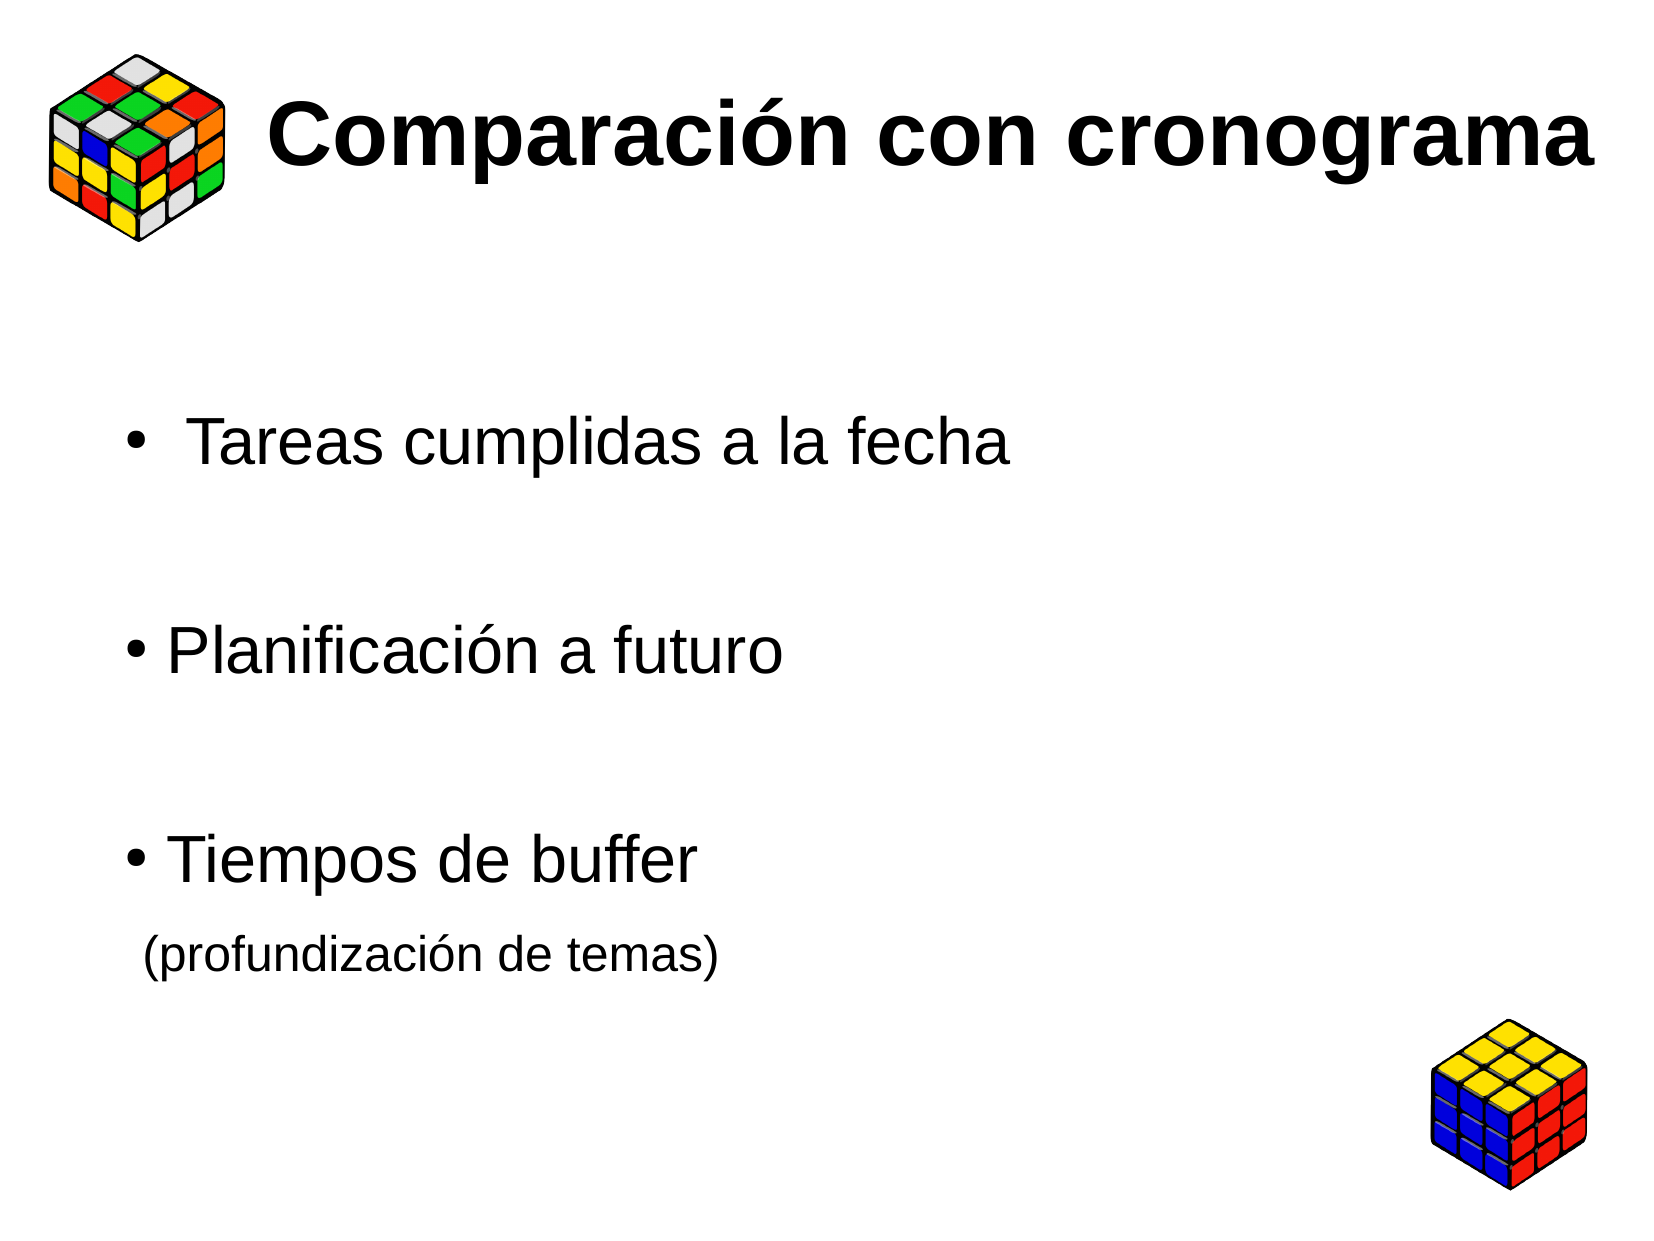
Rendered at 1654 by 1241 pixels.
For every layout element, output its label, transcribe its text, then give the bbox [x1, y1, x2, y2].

picture [1387, 900, 1653, 1241]
picture [0, 0, 300, 338]
list Tareas cumplidas a la fecha Planificación a futuro Tiempos de buffer (profundización de temas) [124, 300, 1612, 1119]
title Comparación con cronograma [300, 37, 1653, 230]
